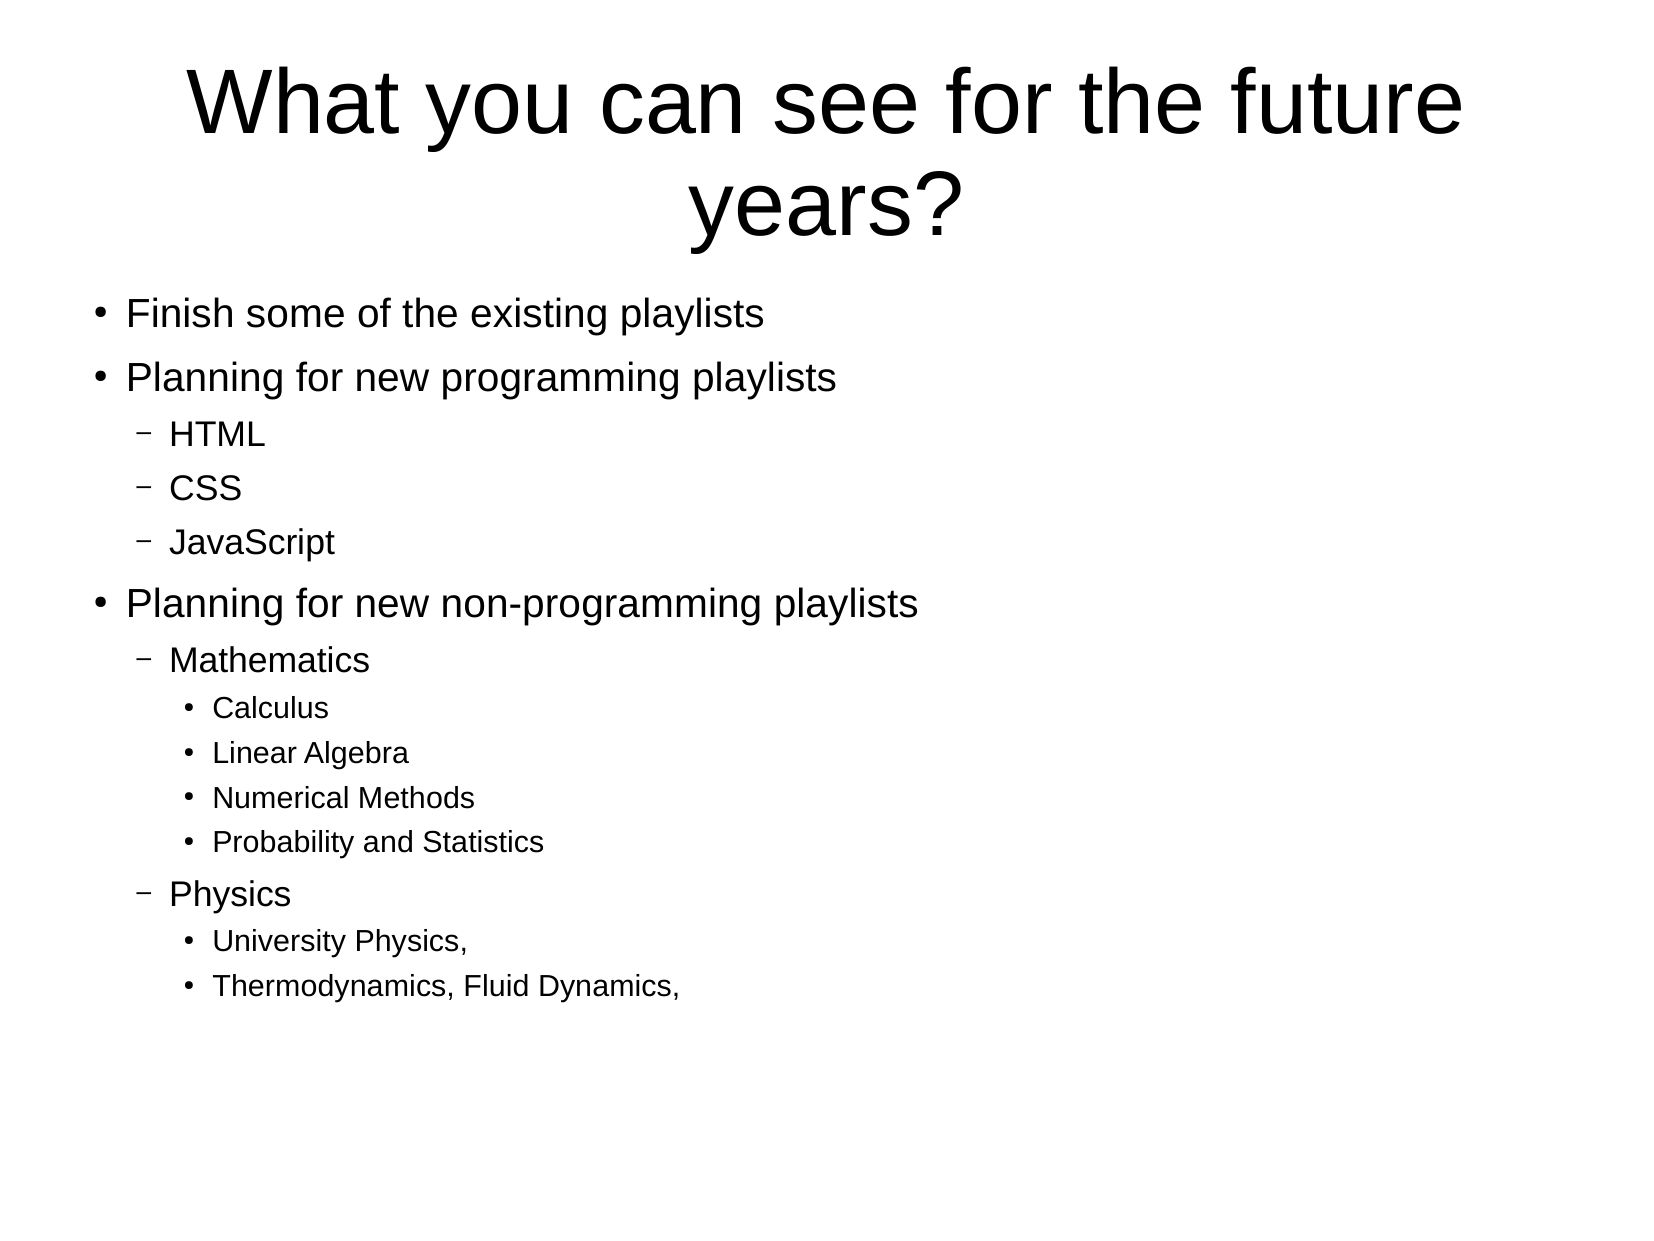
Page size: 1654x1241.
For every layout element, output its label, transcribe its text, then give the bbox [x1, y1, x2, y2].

title What you can see for the future years? [82, 49, 1571, 257]
list Finish some of the existing playlists Planning for new programming playlists HTML CSS JavaScript Planning for new non-programming playlists Mathematics Calculus Linear Algebra Numerical Methods Probability and Statistics Physics University Physics, Thermodynamics, Fluid Dynamics, [82, 290, 1571, 1010]
